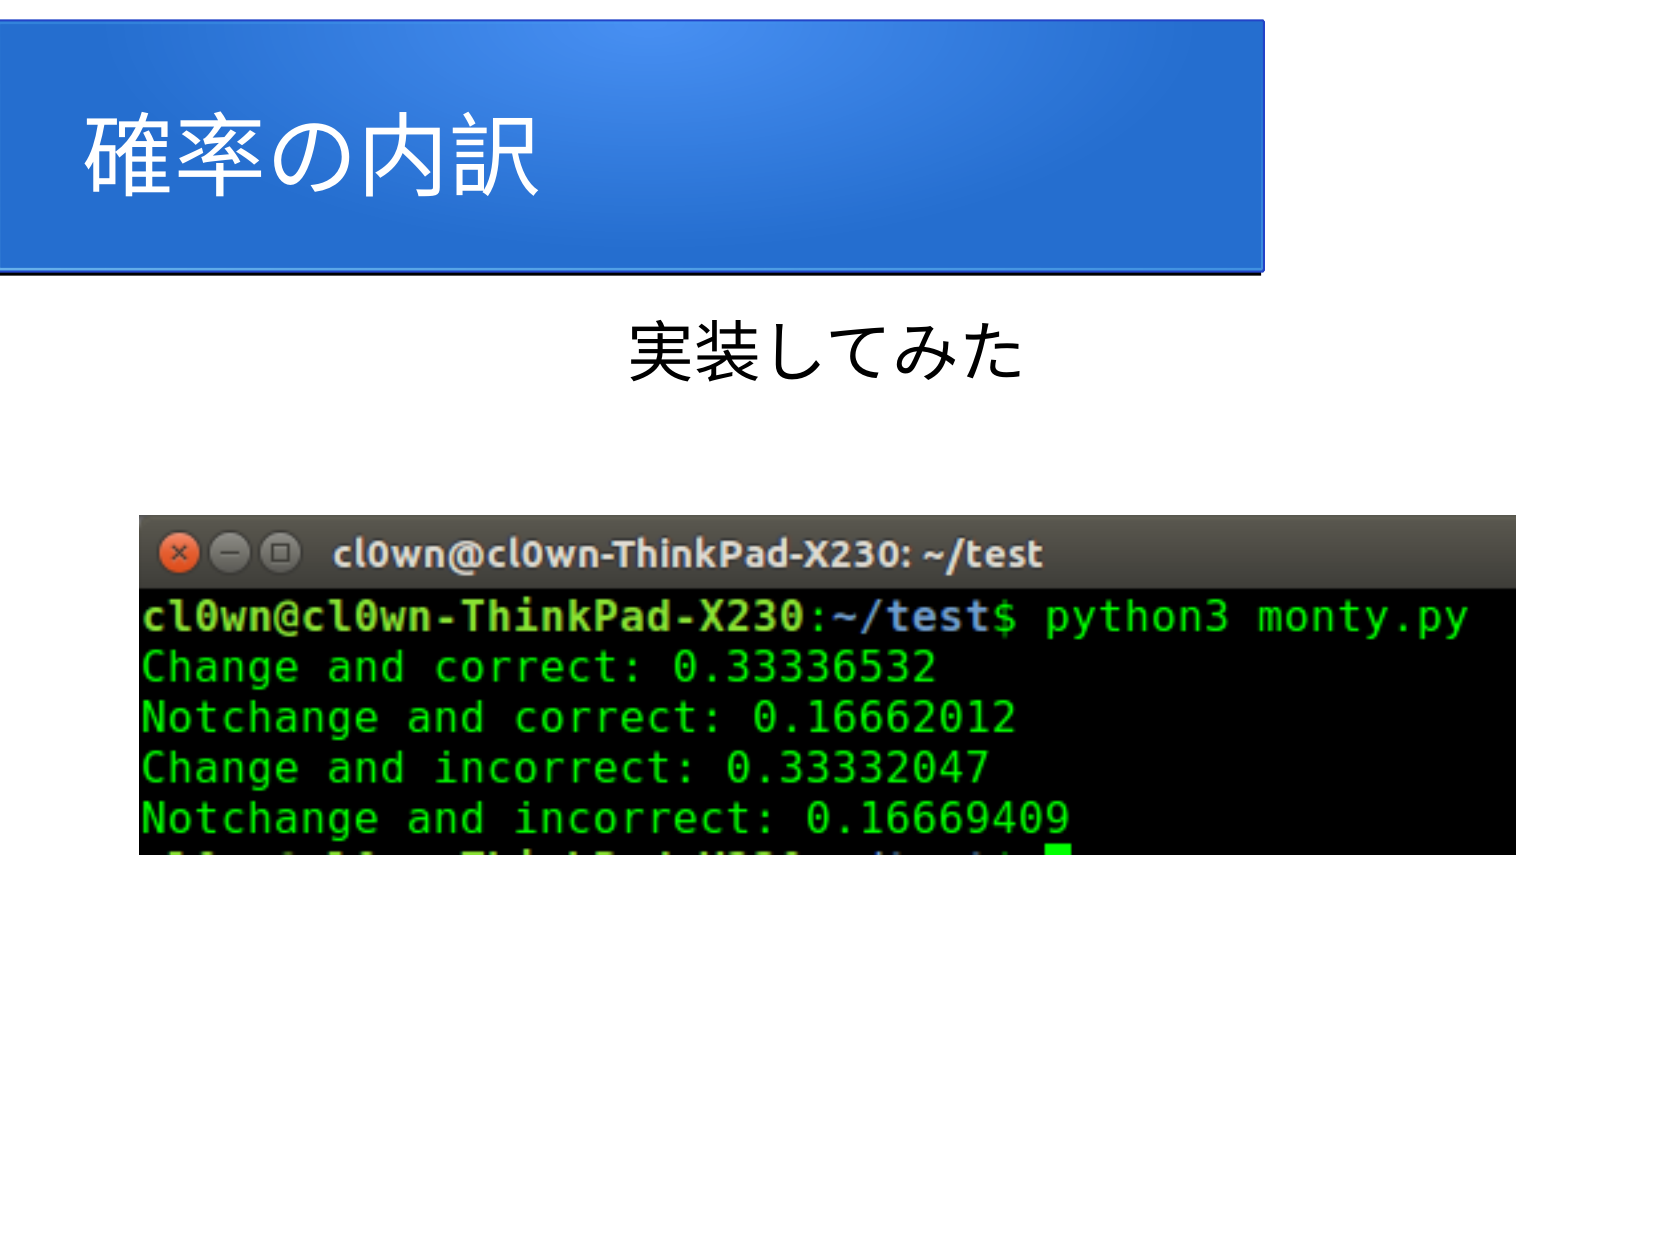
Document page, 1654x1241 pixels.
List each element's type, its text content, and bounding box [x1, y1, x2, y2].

subtitle 実装してみた [82, 299, 1571, 1019]
title 確率の内訳 [82, 47, 1235, 252]
picture [139, 515, 1516, 856]
